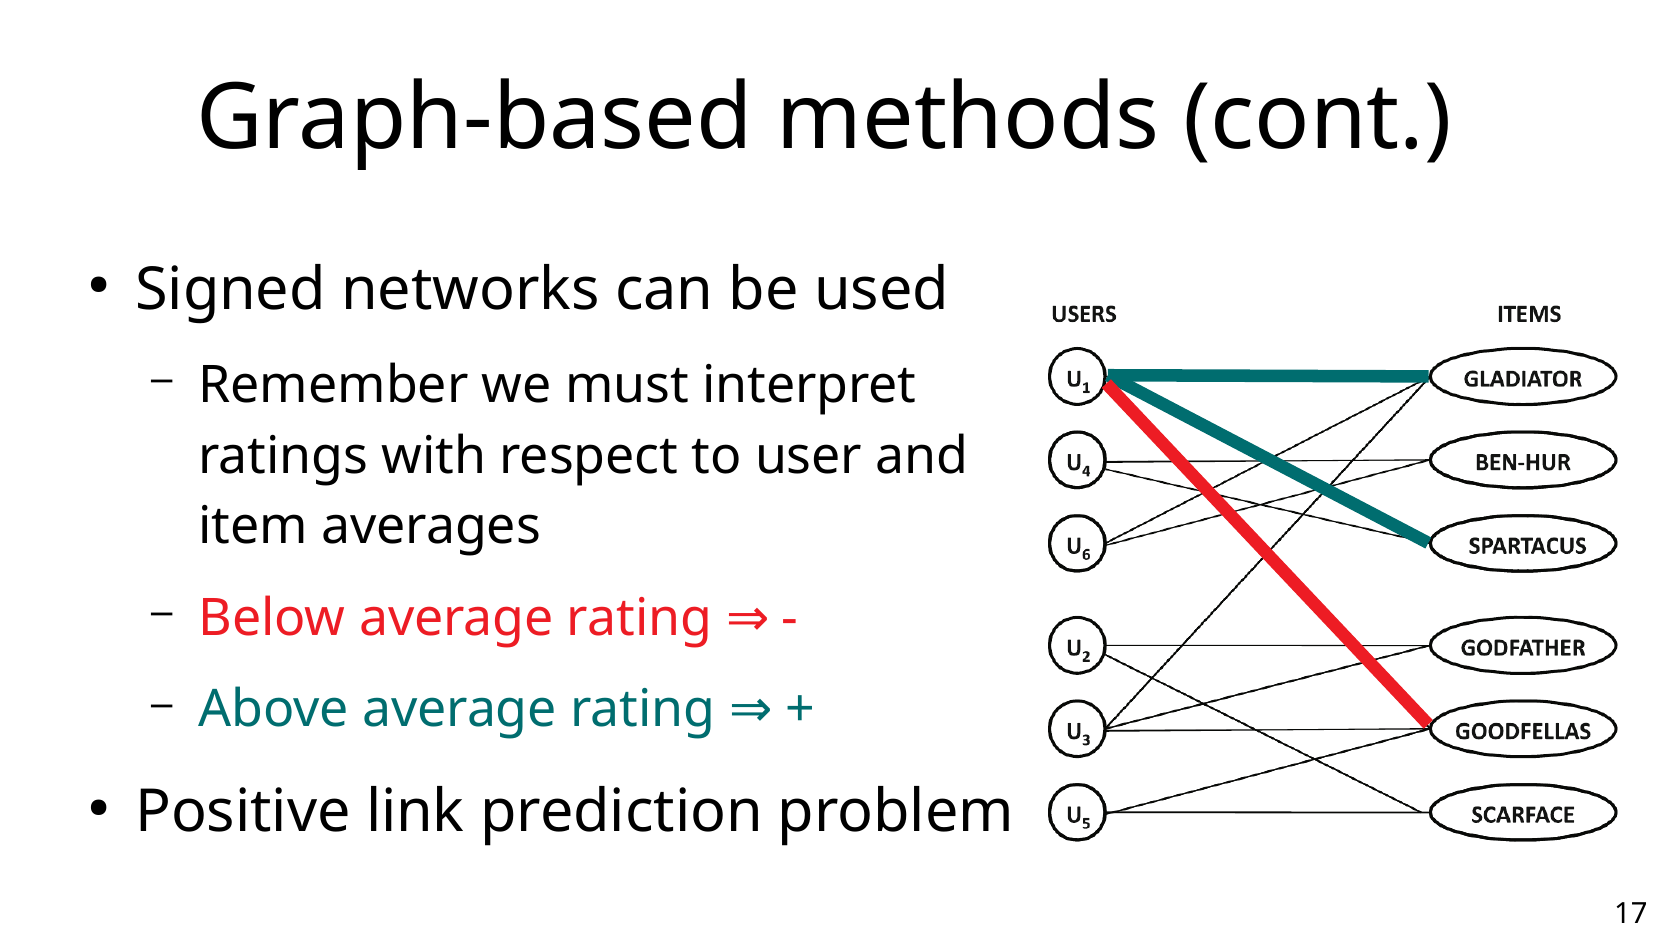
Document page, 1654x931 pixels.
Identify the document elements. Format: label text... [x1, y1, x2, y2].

title Graph-based methods (cont.) [0, 1, 1650, 226]
list Signed networks can be used Remember we must interpret ratings with respect to user and item averages Below average rating ⇒ - Above average rating ⇒ + Positive link prediction problem [72, 245, 1022, 929]
picture [1032, 289, 1628, 854]
